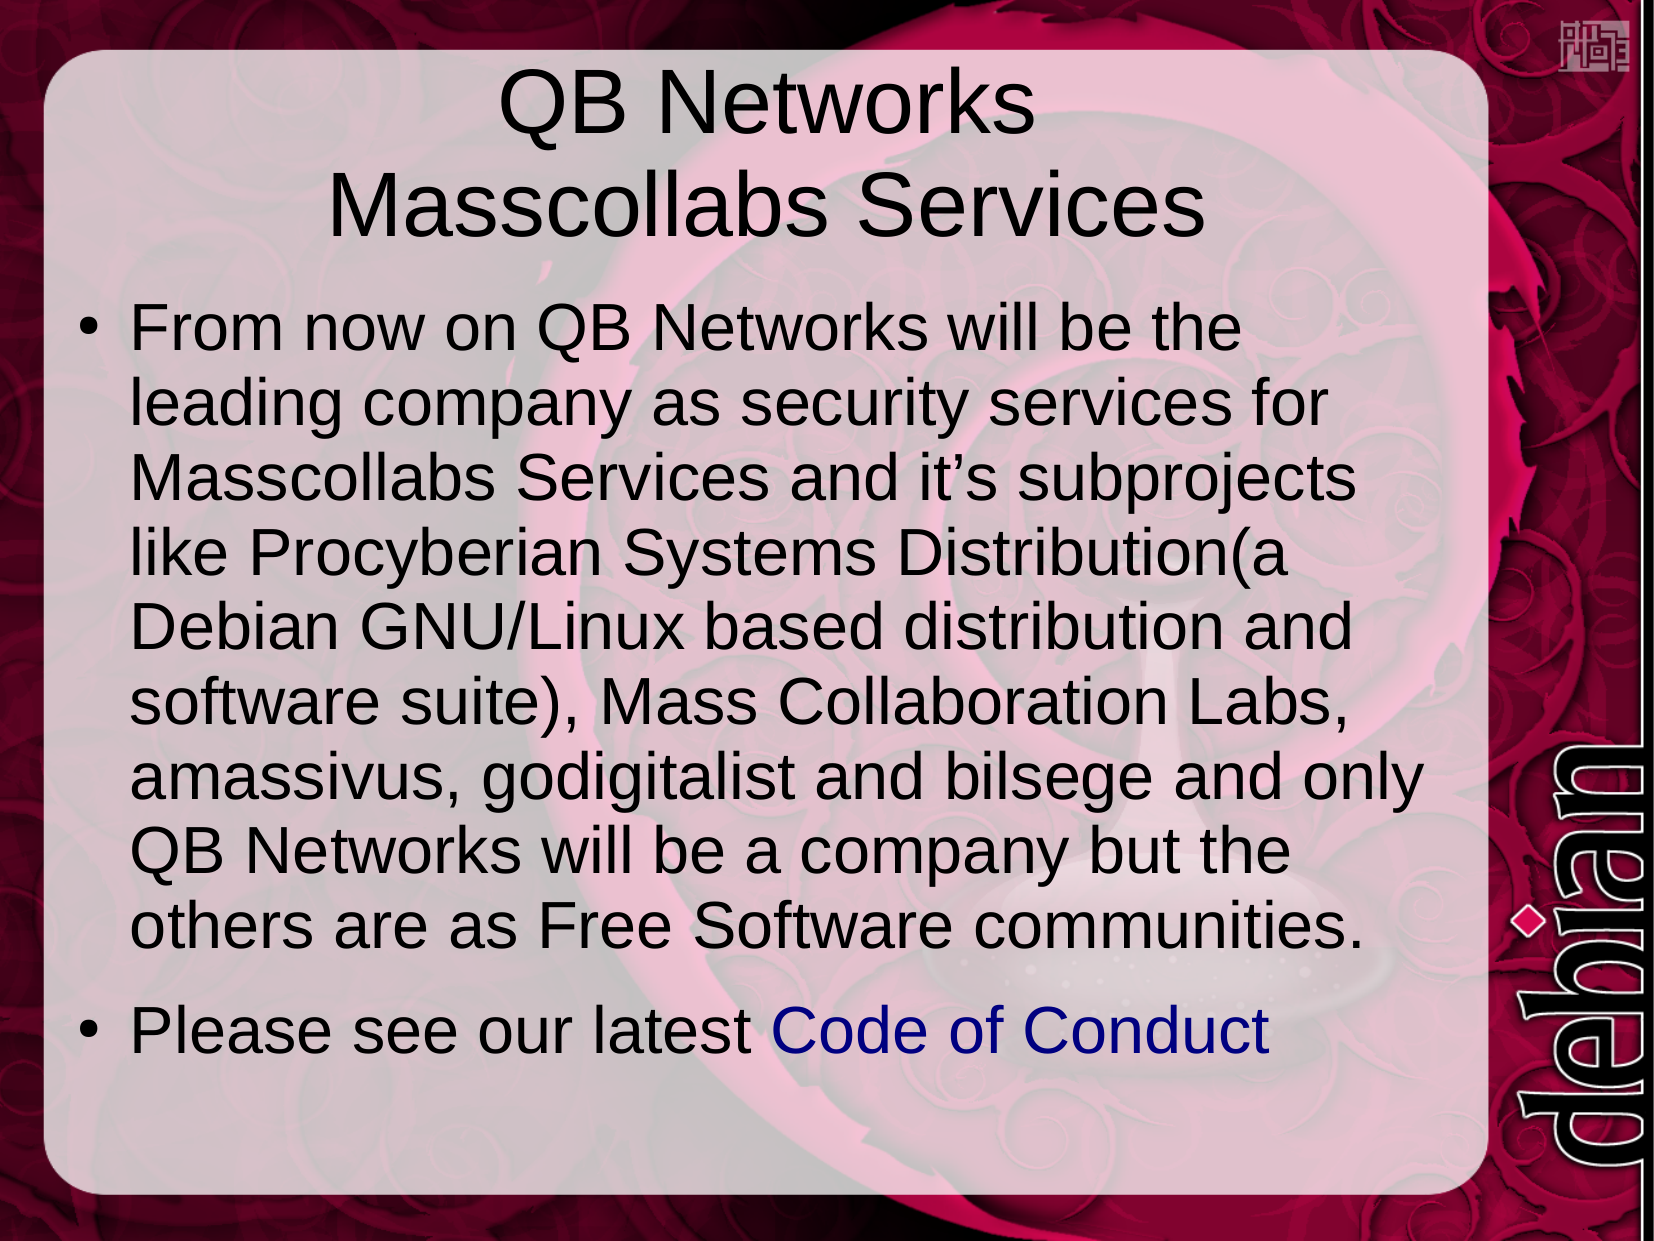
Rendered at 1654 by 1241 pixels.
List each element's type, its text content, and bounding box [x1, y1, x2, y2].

picture [0, 0, 1654, 1241]
title QB Networks Masscollabs Services [59, 49, 1477, 257]
list From now on QB Networks will be the leading company as security services for Masscollabs Services and it’s subprojects like Procyberian Systems Distribution(a Debian GNU/Linux based distribution and software suite), Mass Collaboration Labs, amassivus, godigitalist and bilsege and only QB Networks will be a company but the others are as Free Software communities. Please see our latest Code of Conduct [59, 290, 1477, 1109]
